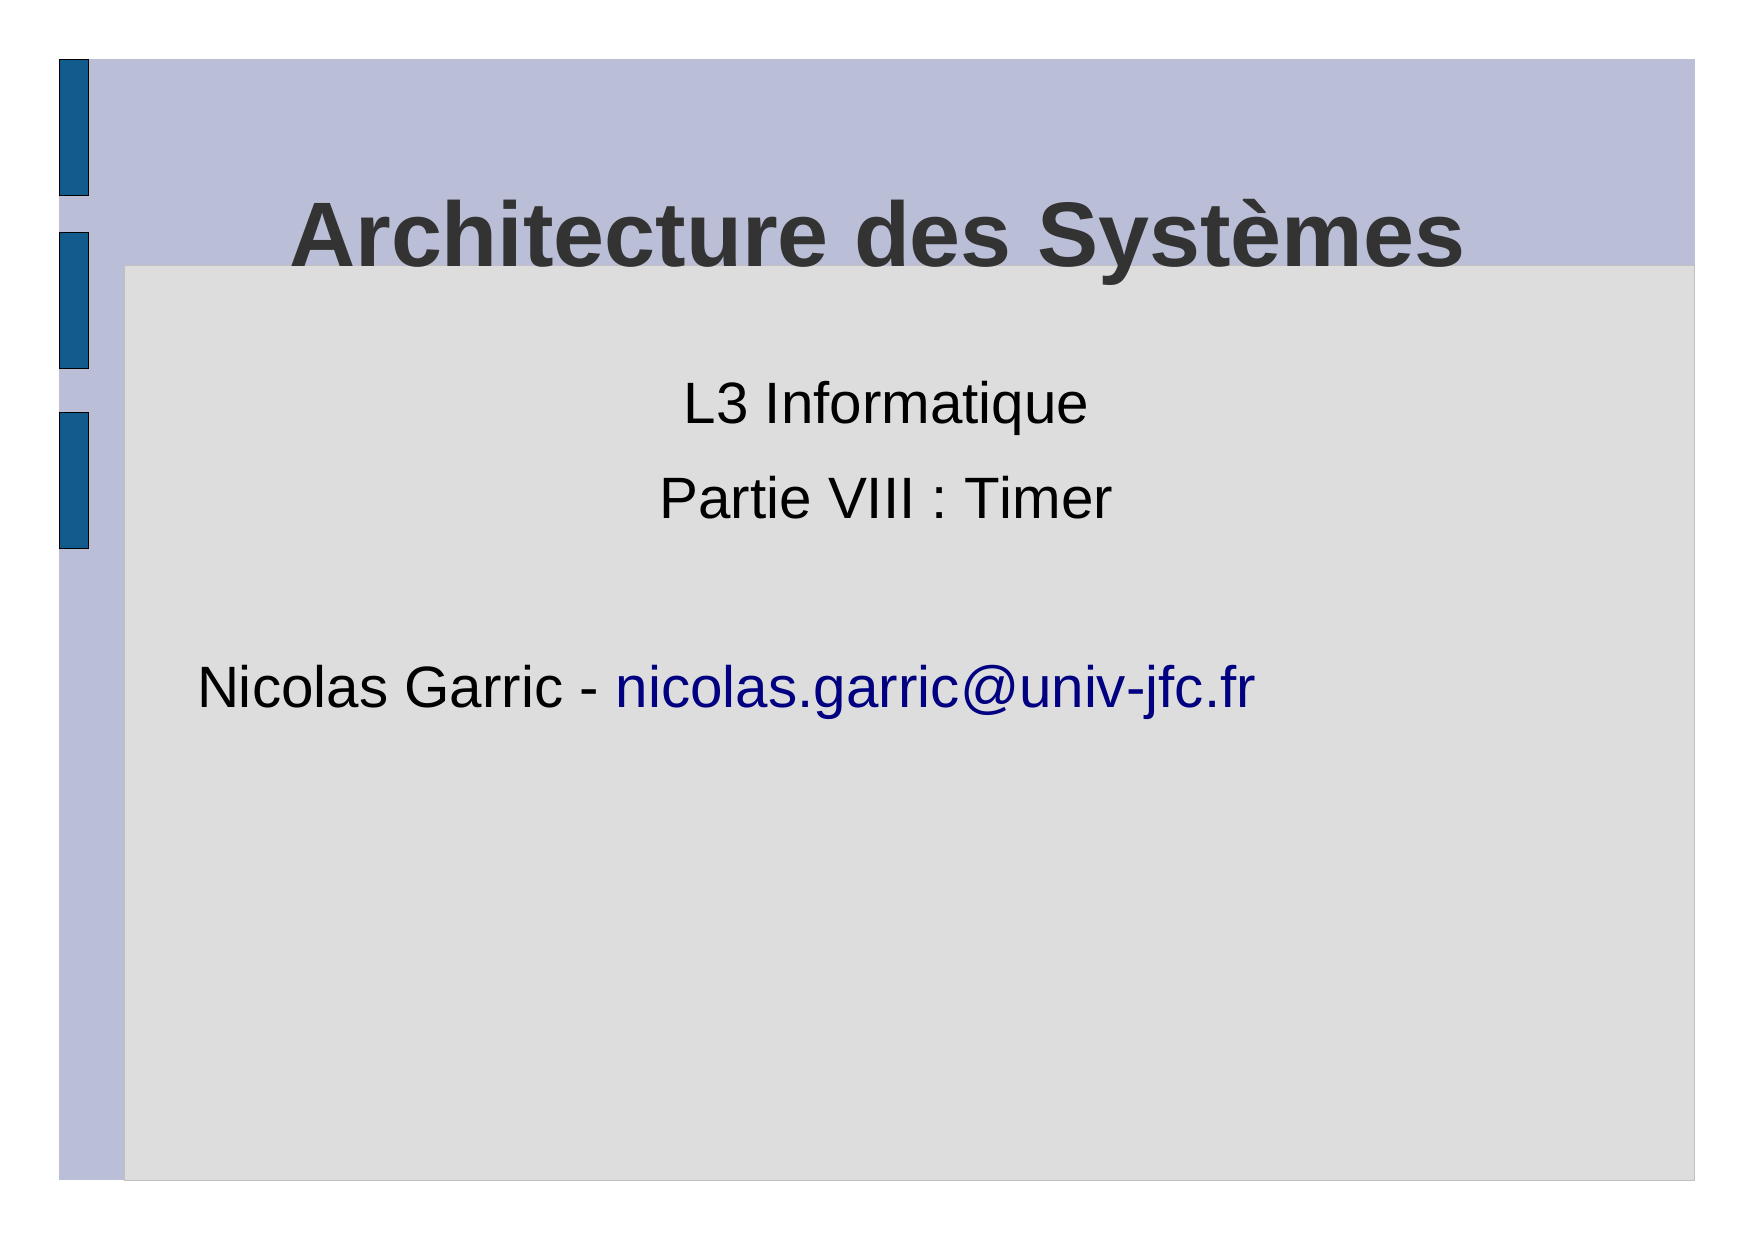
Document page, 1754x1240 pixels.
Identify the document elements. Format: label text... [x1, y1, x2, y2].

list L3 Informatique Partie VIII : Timer Nicolas Garric - nicolas.garric@univ-jfc.fr [179, 370, 1577, 1078]
title Architecture des Systèmes [179, 141, 1577, 329]
